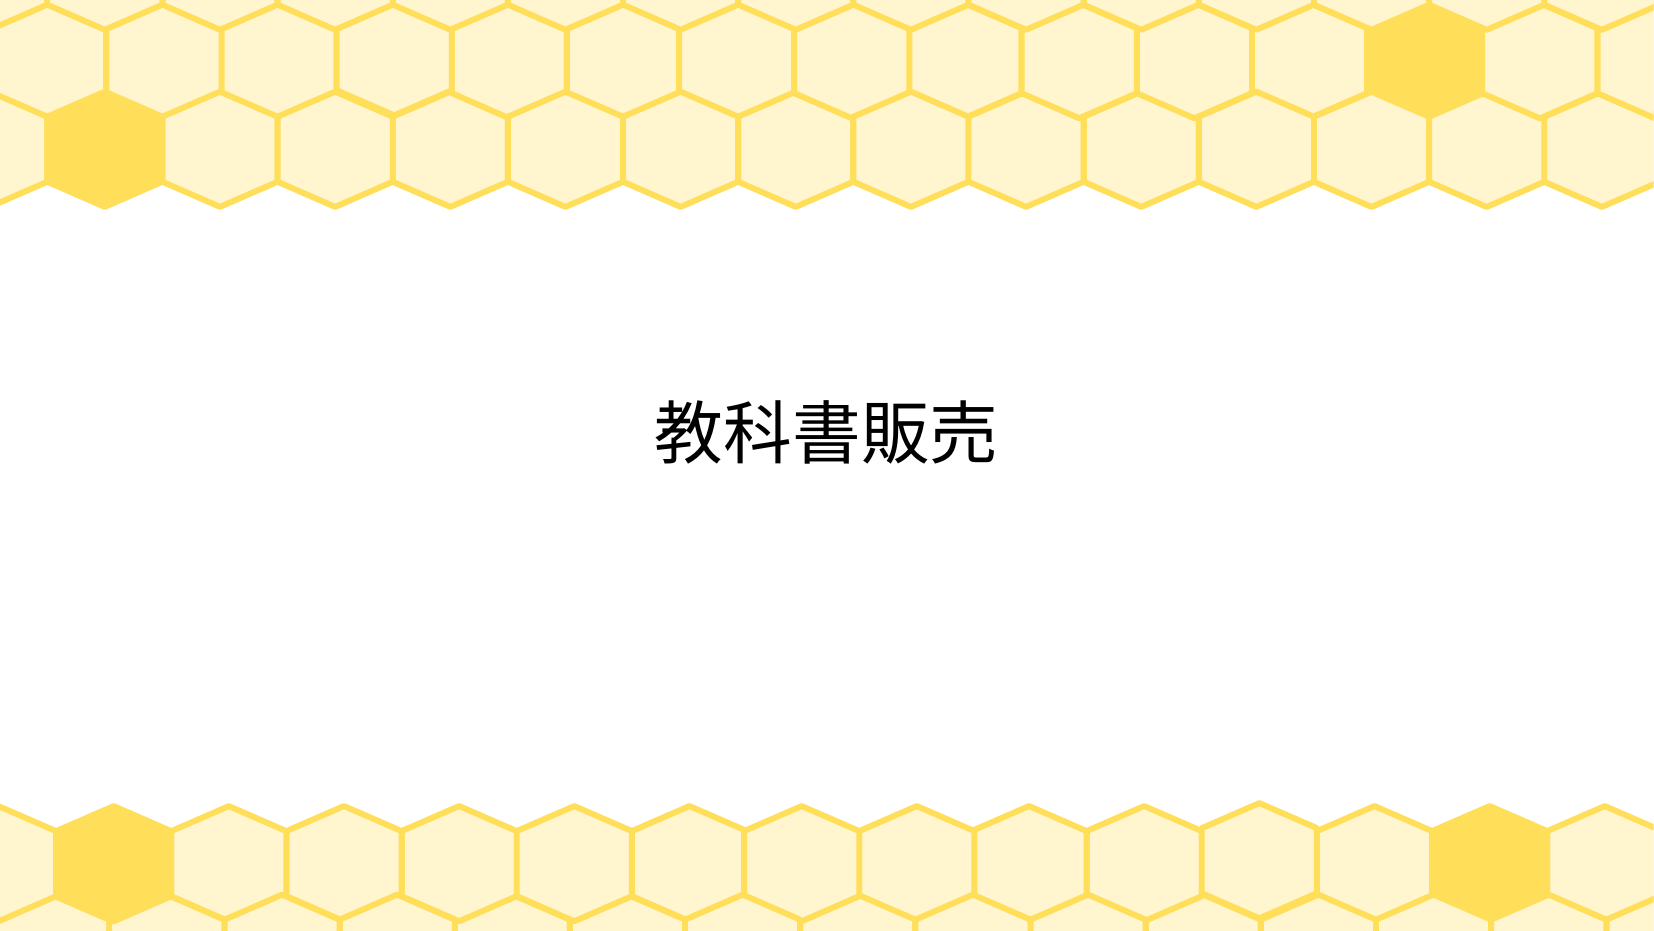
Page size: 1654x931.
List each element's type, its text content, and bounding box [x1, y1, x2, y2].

title 教科書販売 [88, 324, 1565, 532]
